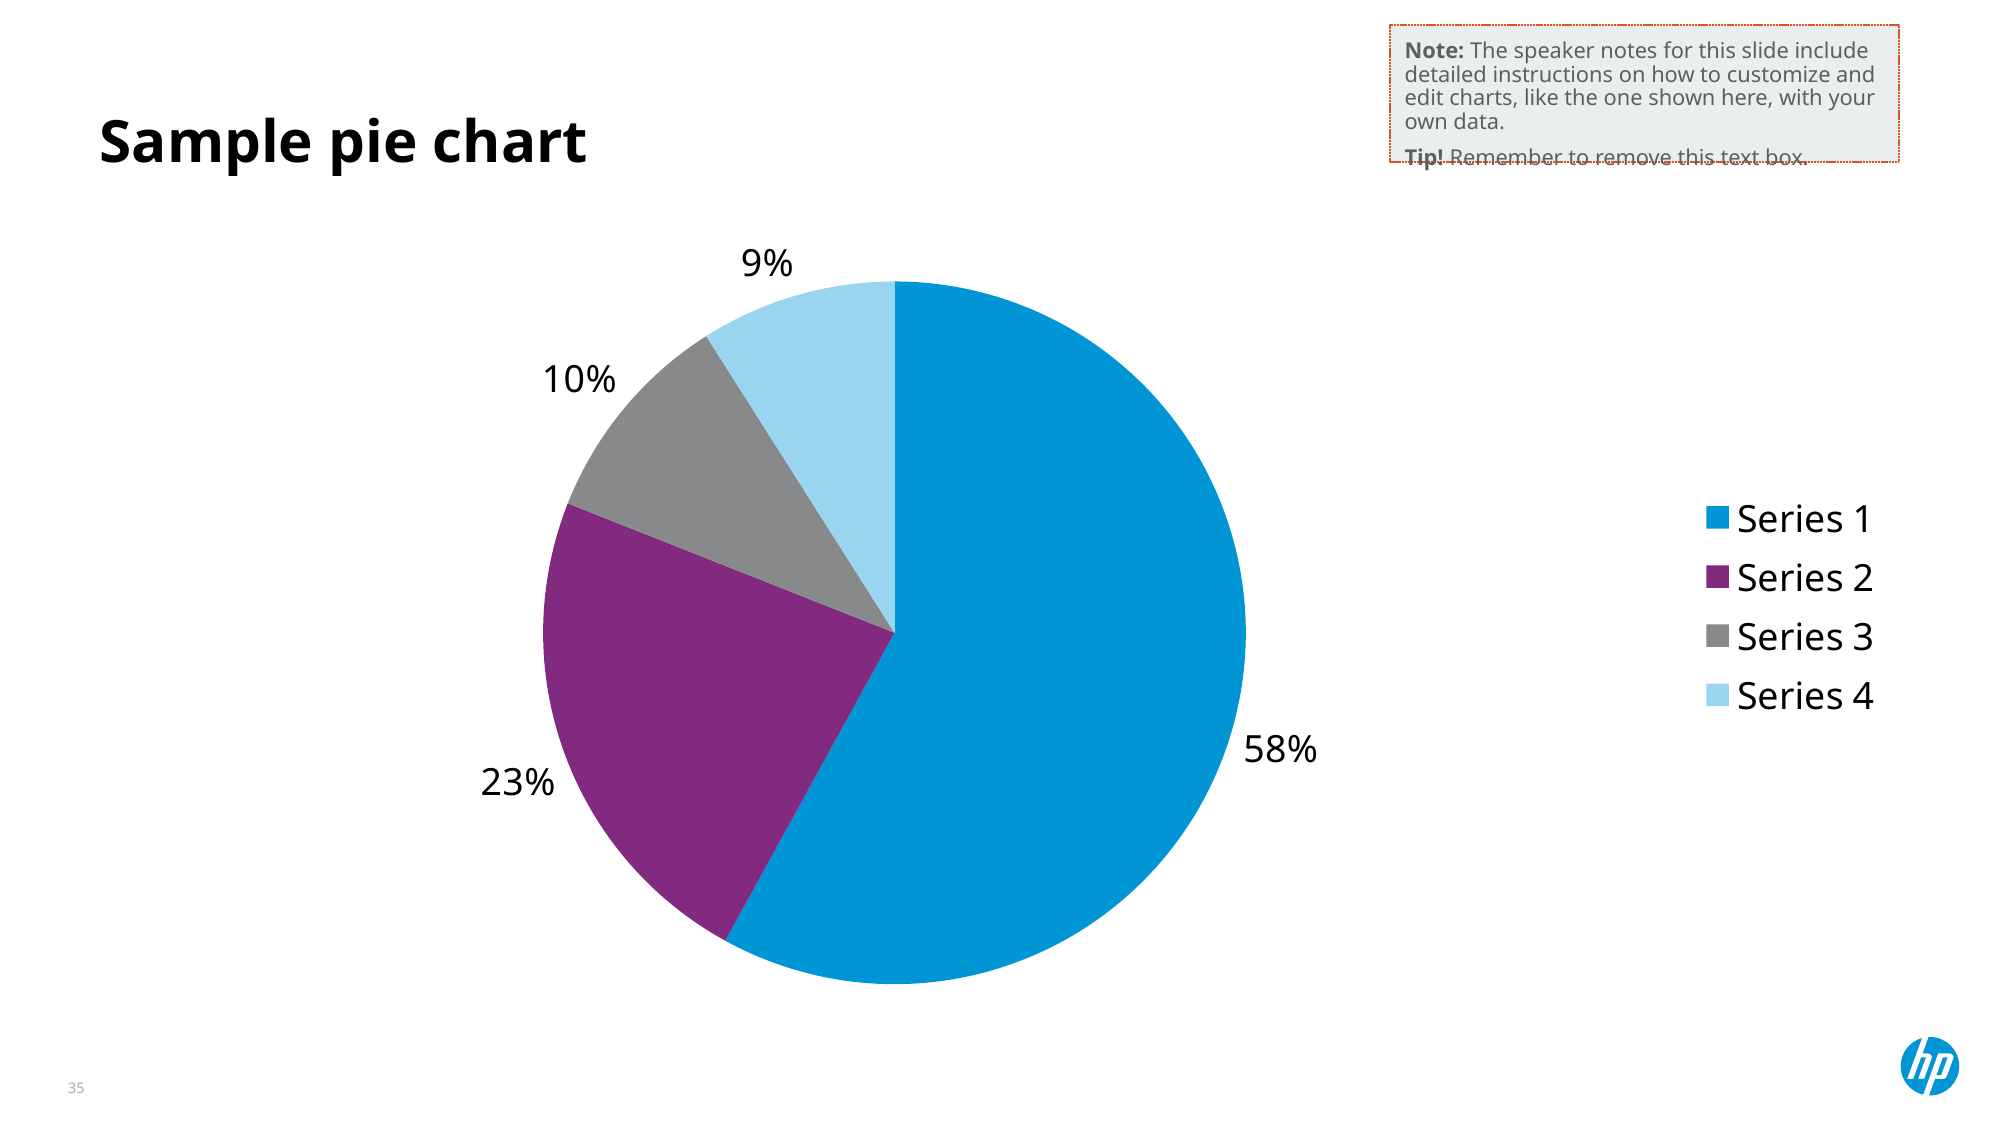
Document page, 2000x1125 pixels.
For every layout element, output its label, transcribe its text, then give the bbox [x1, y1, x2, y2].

text_box Note: The speaker notes for this slide include detailed instructions on how to customize and edit charts, like the one shown here, with your own data. Tip! Remember to remove this text box. [1389, 24, 1900, 163]
chart [99, 212, 1900, 1000]
slide_number <number> [34, 1062, 85, 1099]
title Sample pie chart [99, 50, 1900, 175]
